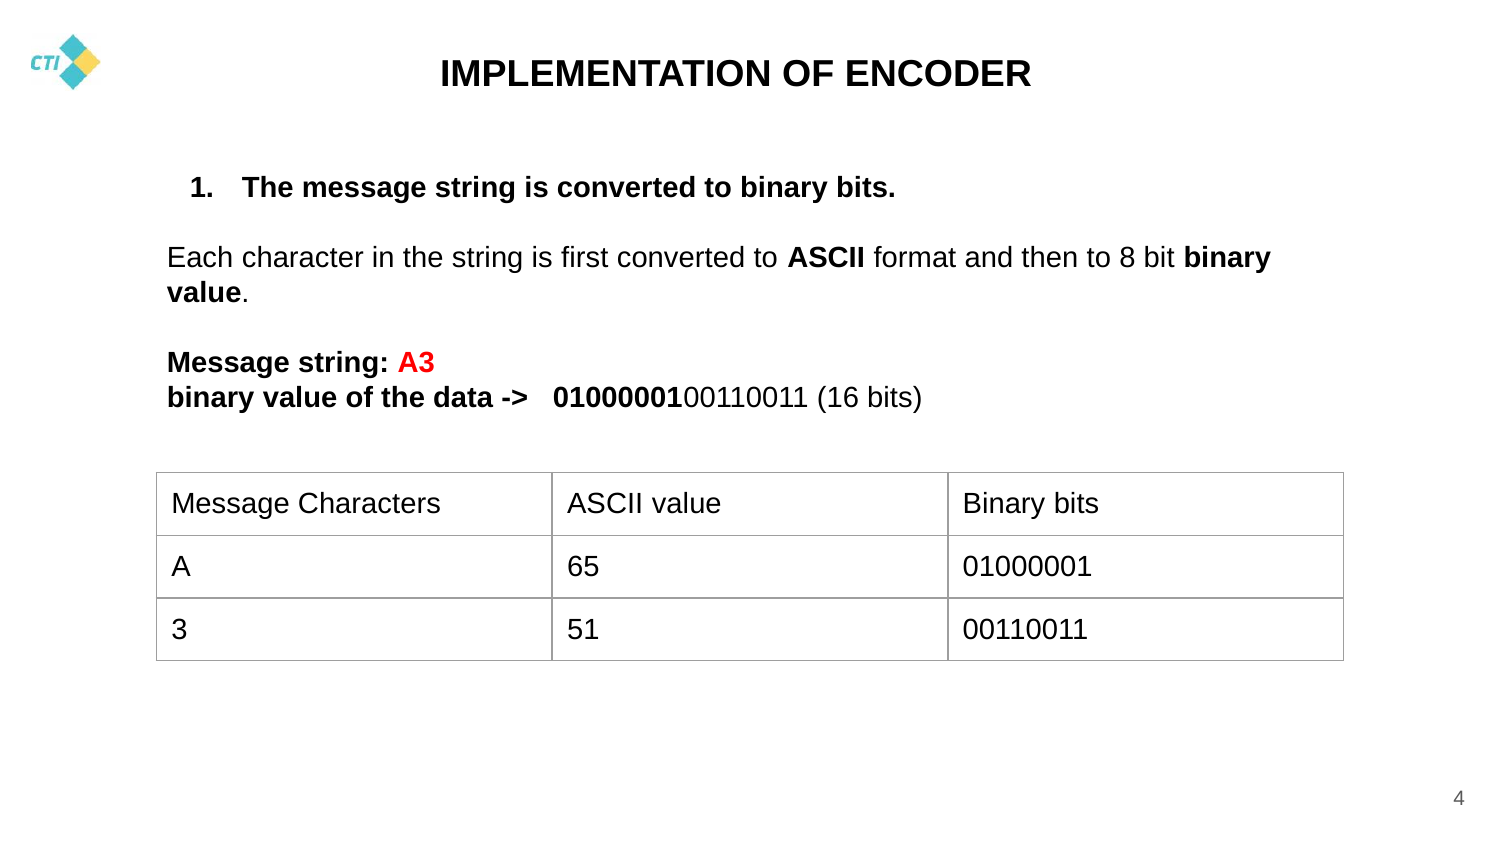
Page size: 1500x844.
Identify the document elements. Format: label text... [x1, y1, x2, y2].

table_header Message Characters [157, 473, 551, 535]
table_cell A [157, 536, 551, 597]
table_cell 51 [553, 599, 947, 660]
table_header Binary bits [949, 473, 1343, 535]
table_cell 65 [553, 536, 947, 597]
text_box The message string is converted to binary bits. Each character in the string is first converted to ASCII format and then to 8 bit binary value. Message string: A3 binary value of the data -> 0100000100110011 (16 bits) [151, 153, 1349, 420]
text_box IMPLEMENTATION OF ENCODER [425, 33, 1053, 110]
slide_number <number> [1389, 764, 1480, 830]
picture [31, 33, 101, 91]
table_header ASCII value [553, 473, 947, 535]
table_cell 01000001 [949, 536, 1343, 597]
table_cell 00110011 [949, 599, 1343, 660]
table_cell 3 [157, 599, 551, 660]
